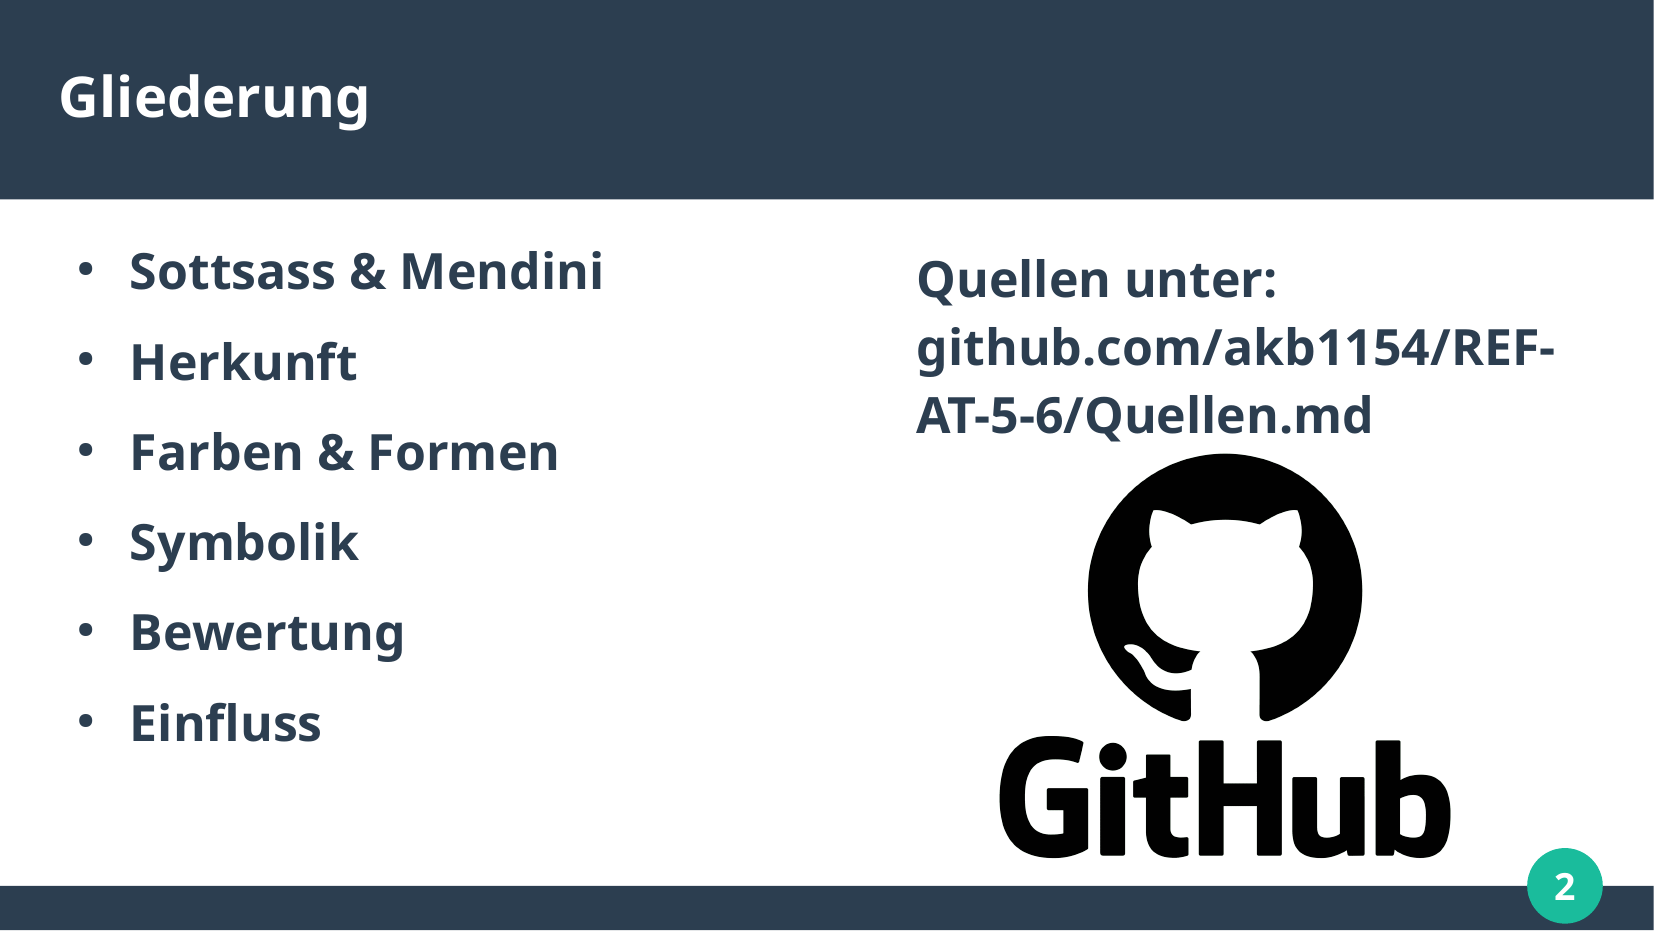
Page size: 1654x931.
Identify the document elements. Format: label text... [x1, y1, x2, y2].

title Gliederung [59, 37, 1595, 155]
picture [854, 447, 1596, 864]
list Quellen unter: github.com/akb1154/REF-AT-5-6/Quellen.md [845, 243, 1596, 864]
list Sottsass & Mendini Herkunft Farben & Formen Symbolik Bewertung Einfluss [59, 236, 809, 857]
